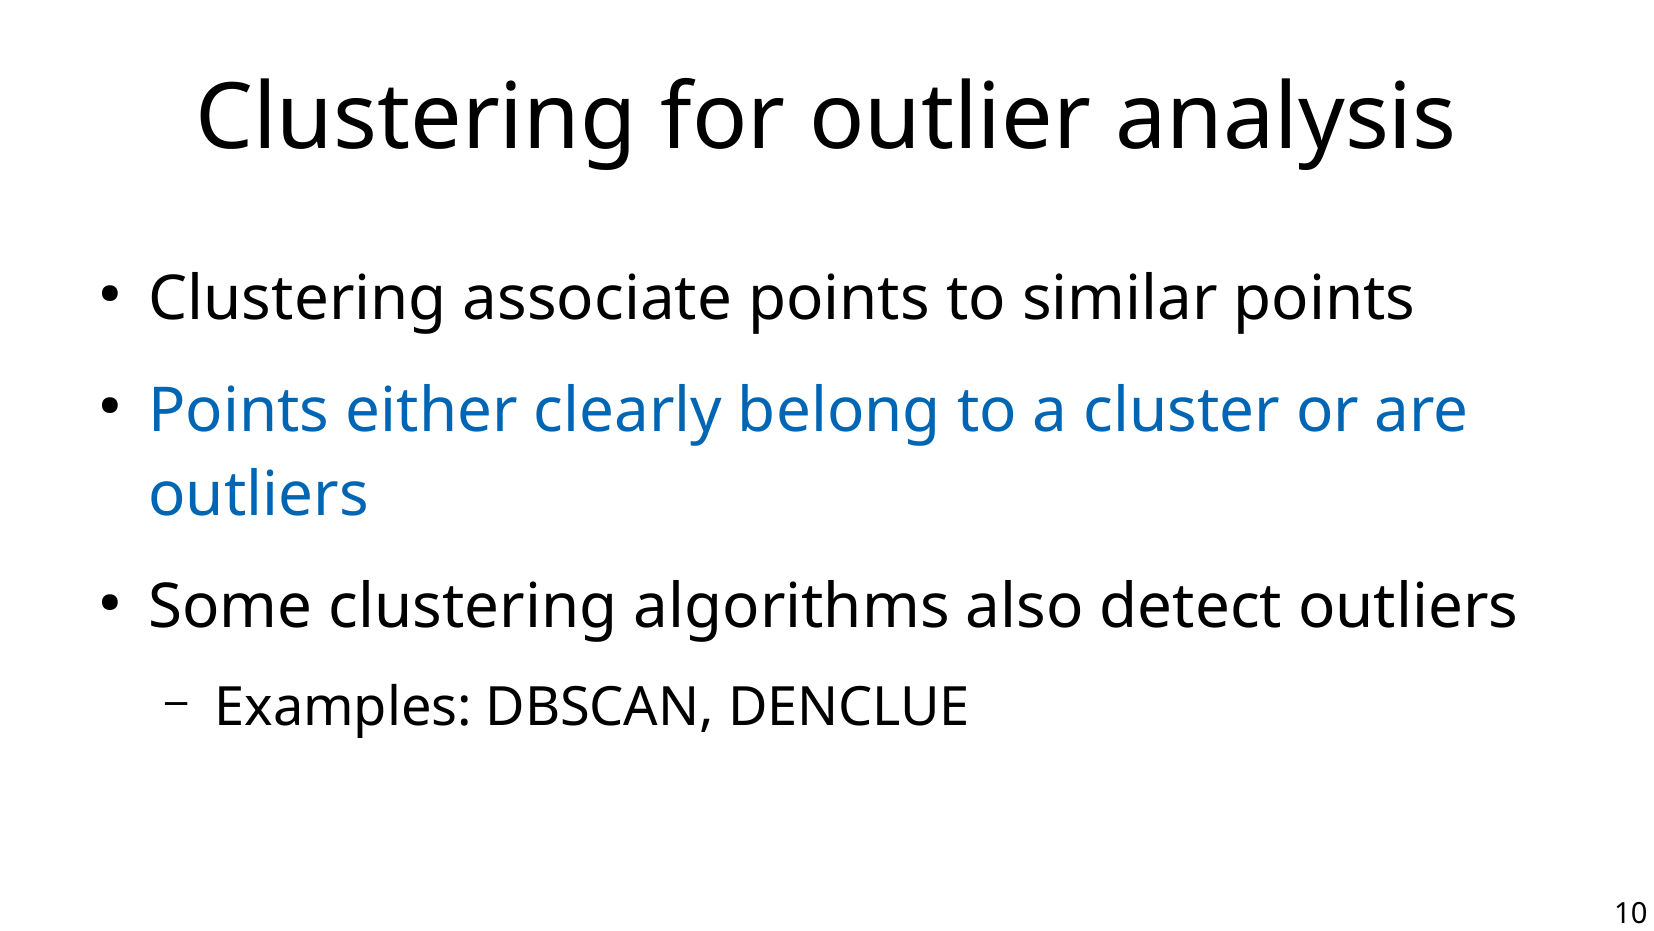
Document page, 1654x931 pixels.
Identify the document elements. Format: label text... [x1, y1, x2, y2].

list Clustering associate points to similar points Points either clearly belong to a cluster or are outliers Some clustering algorithms also detect outliers Examples: DBSCAN, DENCLUE [82, 253, 1571, 793]
title Clustering for outlier analysis [82, 1, 1571, 226]
